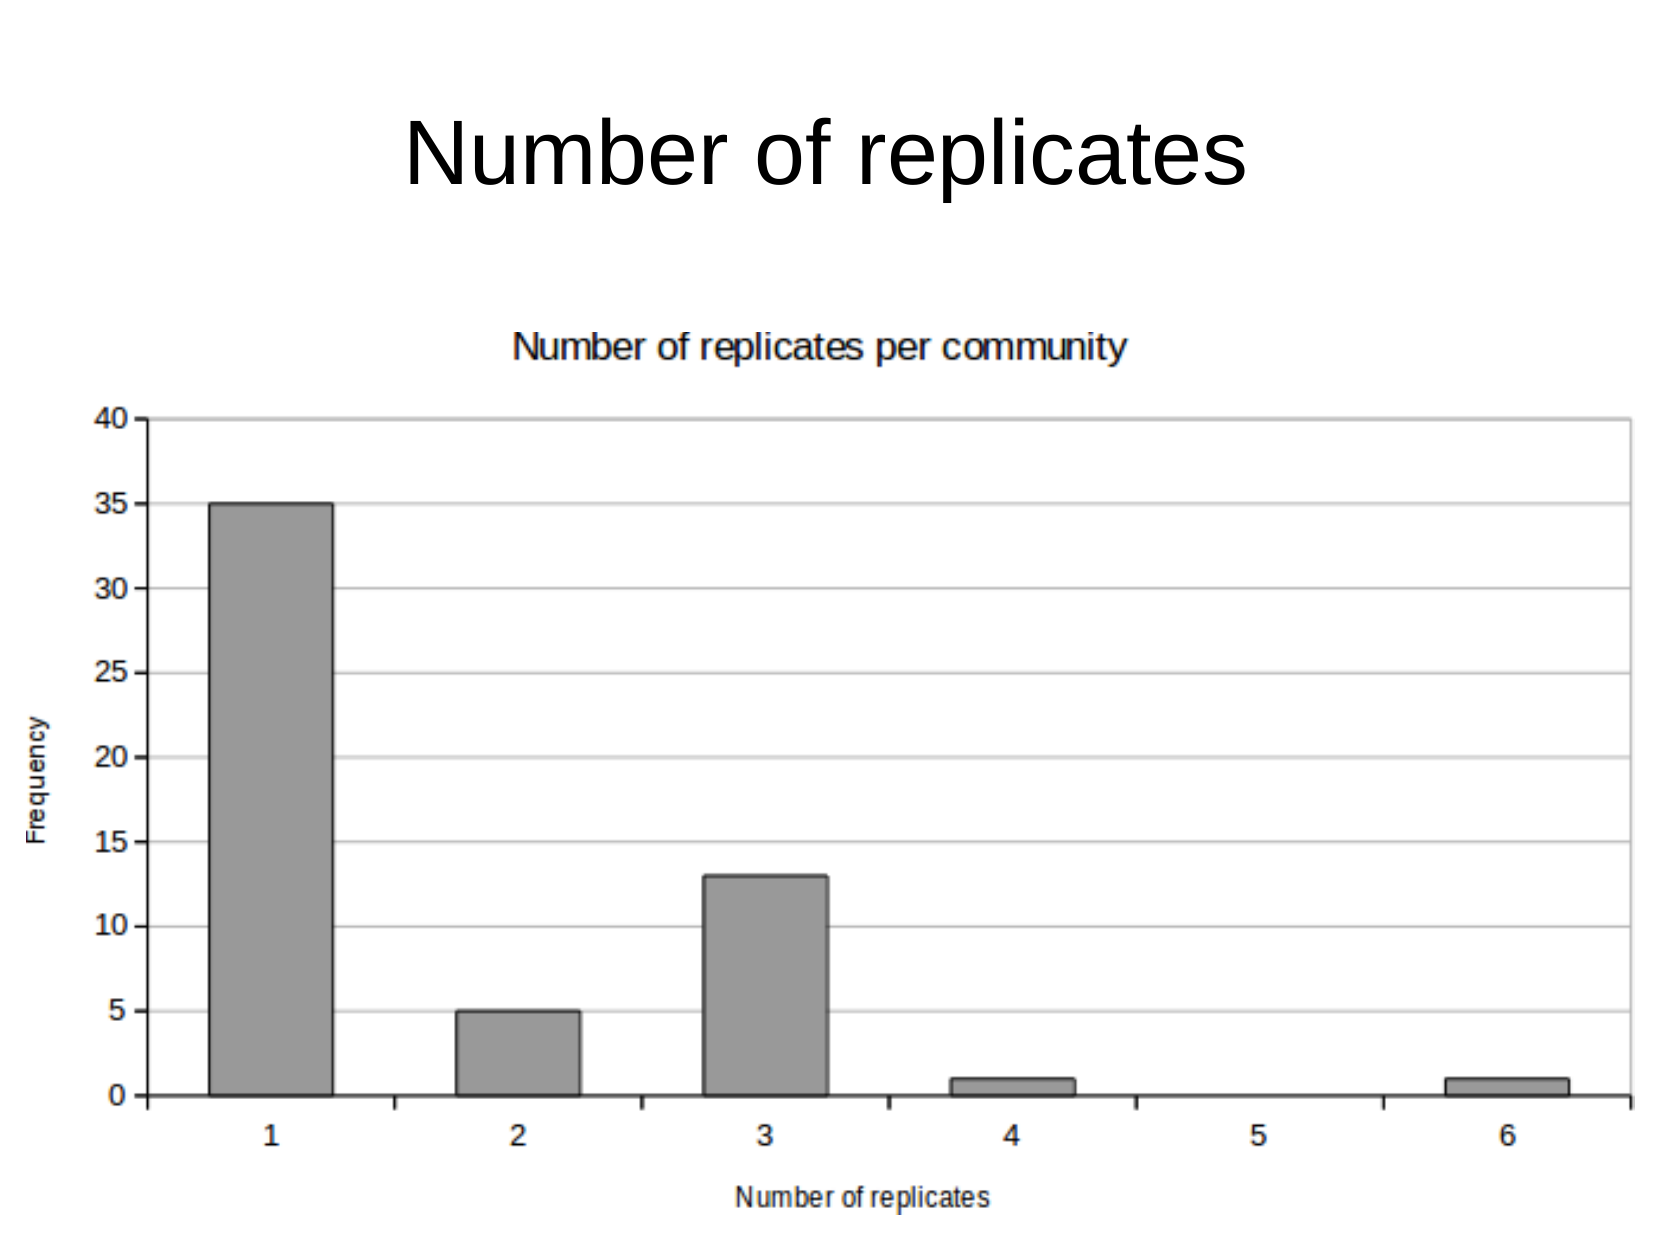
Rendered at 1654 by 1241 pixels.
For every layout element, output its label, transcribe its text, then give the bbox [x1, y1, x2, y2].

title Number of replicates [82, 49, 1571, 257]
picture [26, 332, 1636, 1216]
